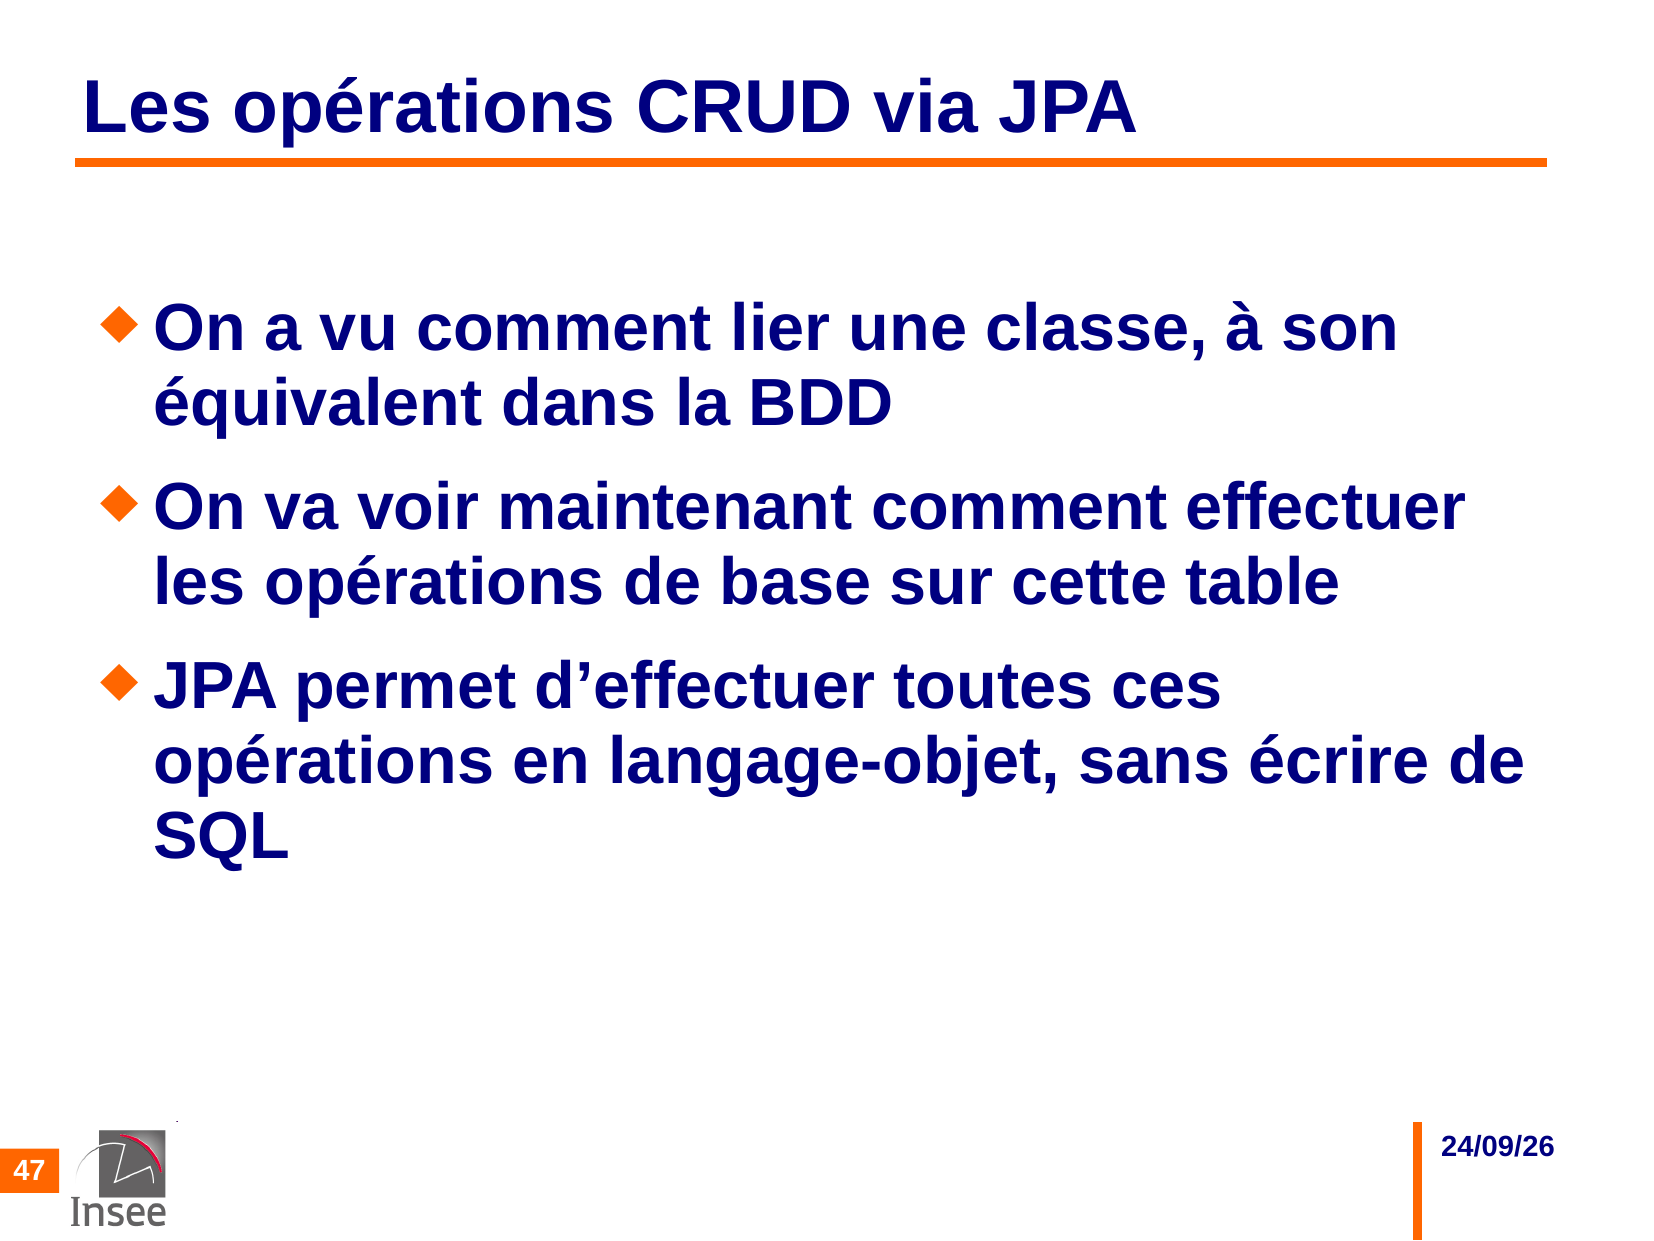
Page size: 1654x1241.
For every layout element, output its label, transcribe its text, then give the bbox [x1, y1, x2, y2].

list On a vu comment lier une classe, à son équivalent dans la BDD On va voir maintenant comment effectuer les opérations de base sur cette table JPA permet d’effectuer toutes ces opérations en langage-objet, sans écrire de SQL [82, 290, 1571, 1010]
picture [62, 1121, 178, 1241]
title Les opérations CRUD via JPA [82, 49, 1619, 163]
